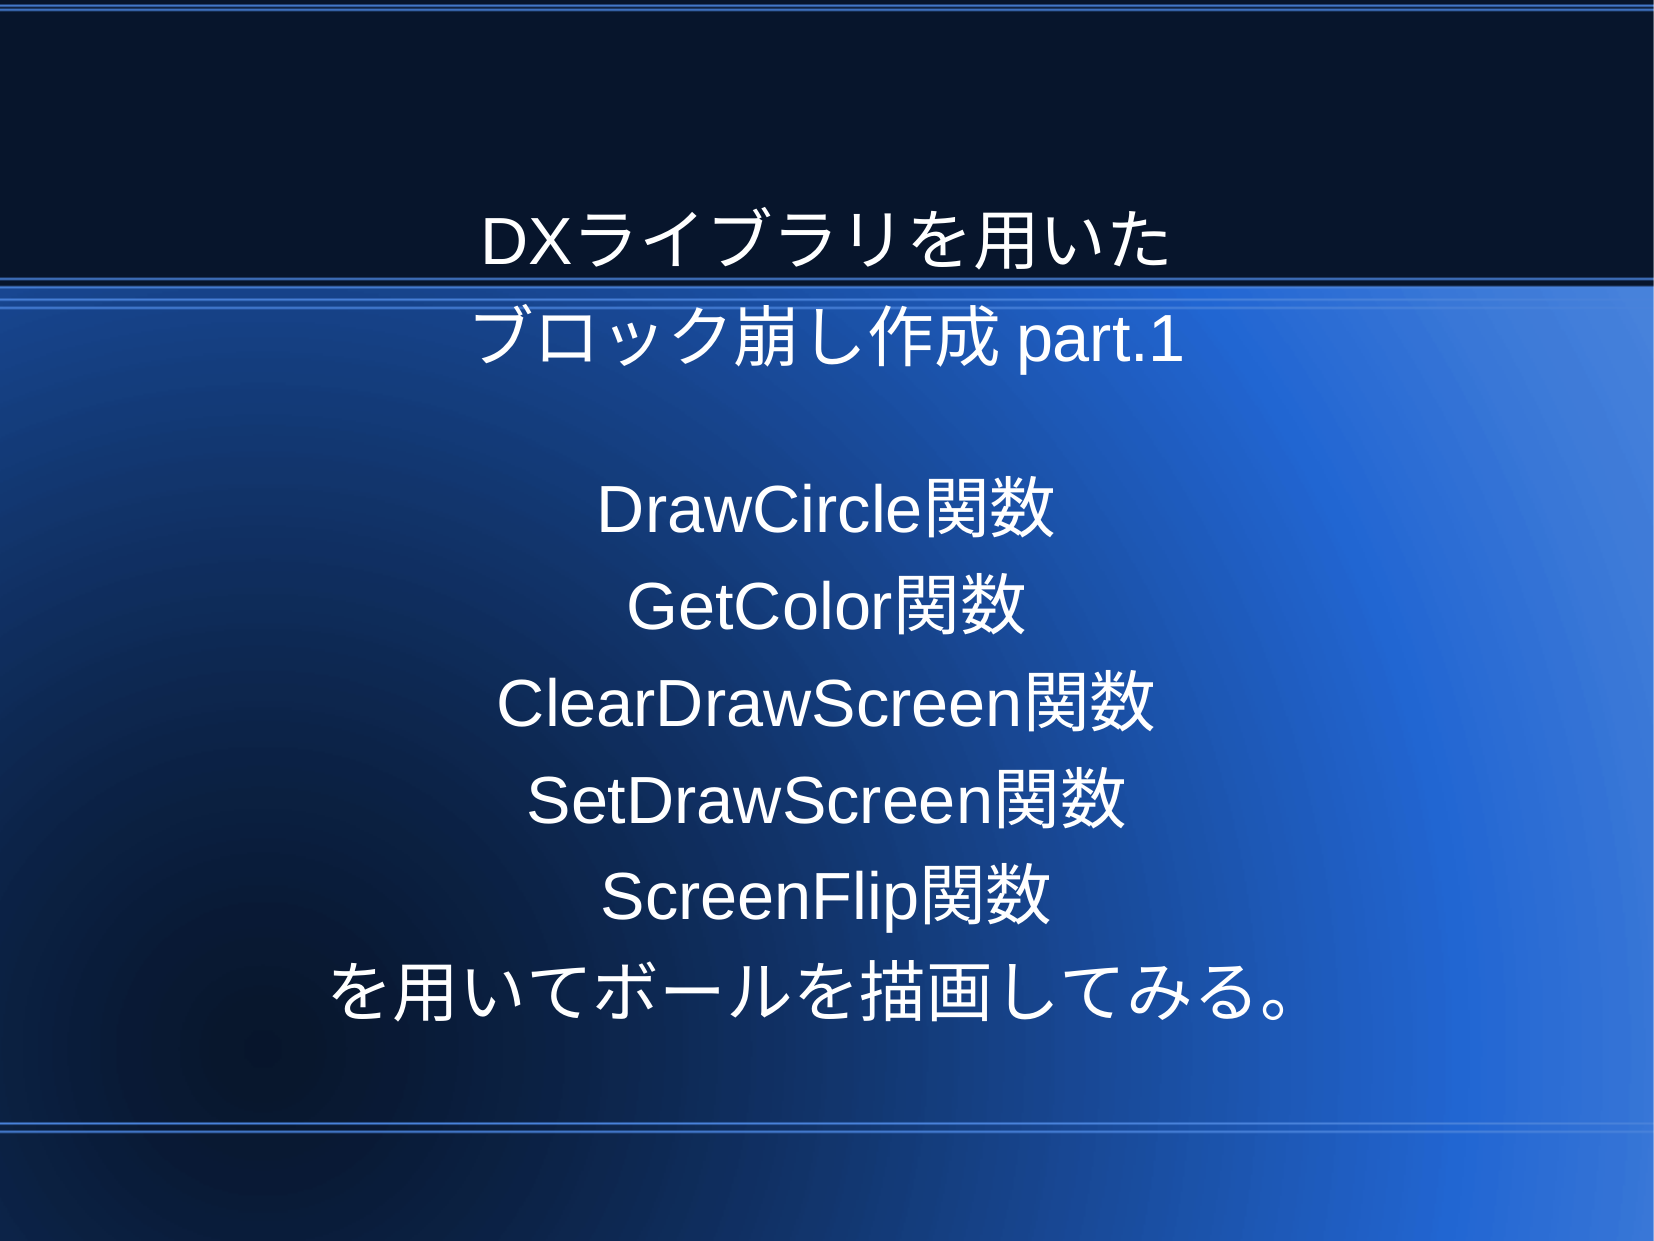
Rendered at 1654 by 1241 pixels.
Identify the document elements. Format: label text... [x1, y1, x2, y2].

subtitle DXライブラリを用いた ブロック崩し作成 part.1 DrawCircle関数 GetColor関数 ClearDrawScreen関数 SetDrawScreen関数 ScreenFlip関数 を用いてボールを描画してみる。 [82, 49, 1571, 1174]
picture [0, 0, 1654, 1241]
